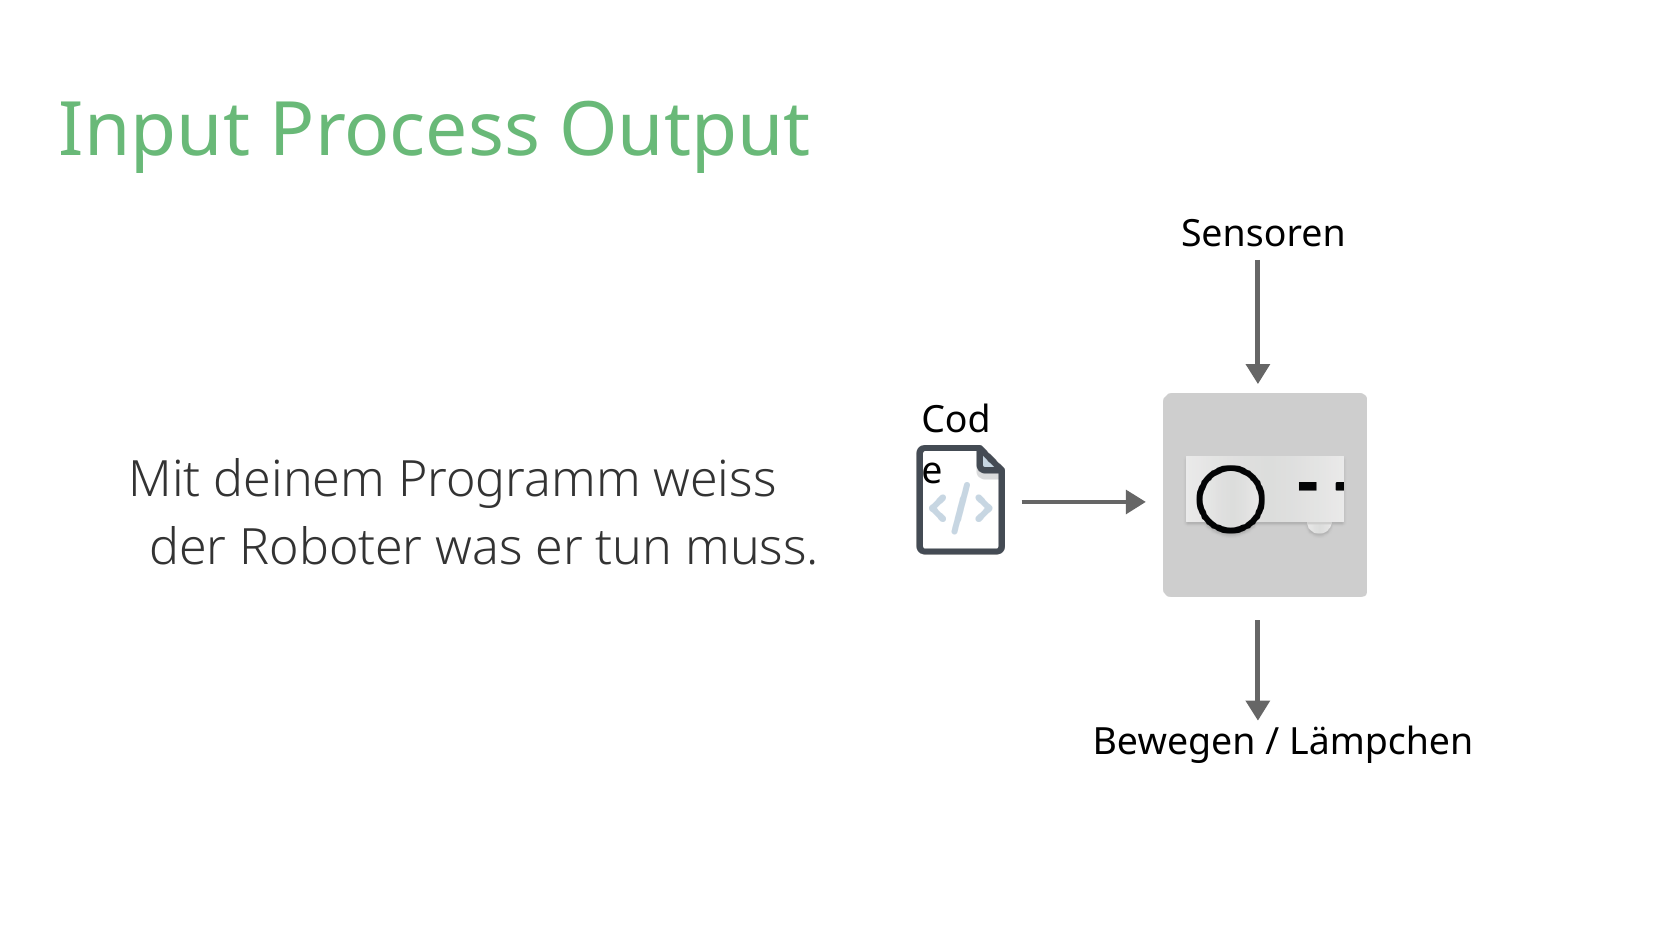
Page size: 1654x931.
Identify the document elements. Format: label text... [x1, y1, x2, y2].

title Input Process Output [59, 59, 1595, 178]
list Mit deinem Programm weiss der Roboter was er tun muss. [75, 345, 825, 877]
text_box Sensoren [1175, 206, 1382, 251]
picture [893, 432, 1028, 567]
picture [1163, 393, 1367, 597]
text_box Bewegen / Lämpchen [1086, 714, 1583, 803]
text_box Code [915, 392, 1016, 438]
